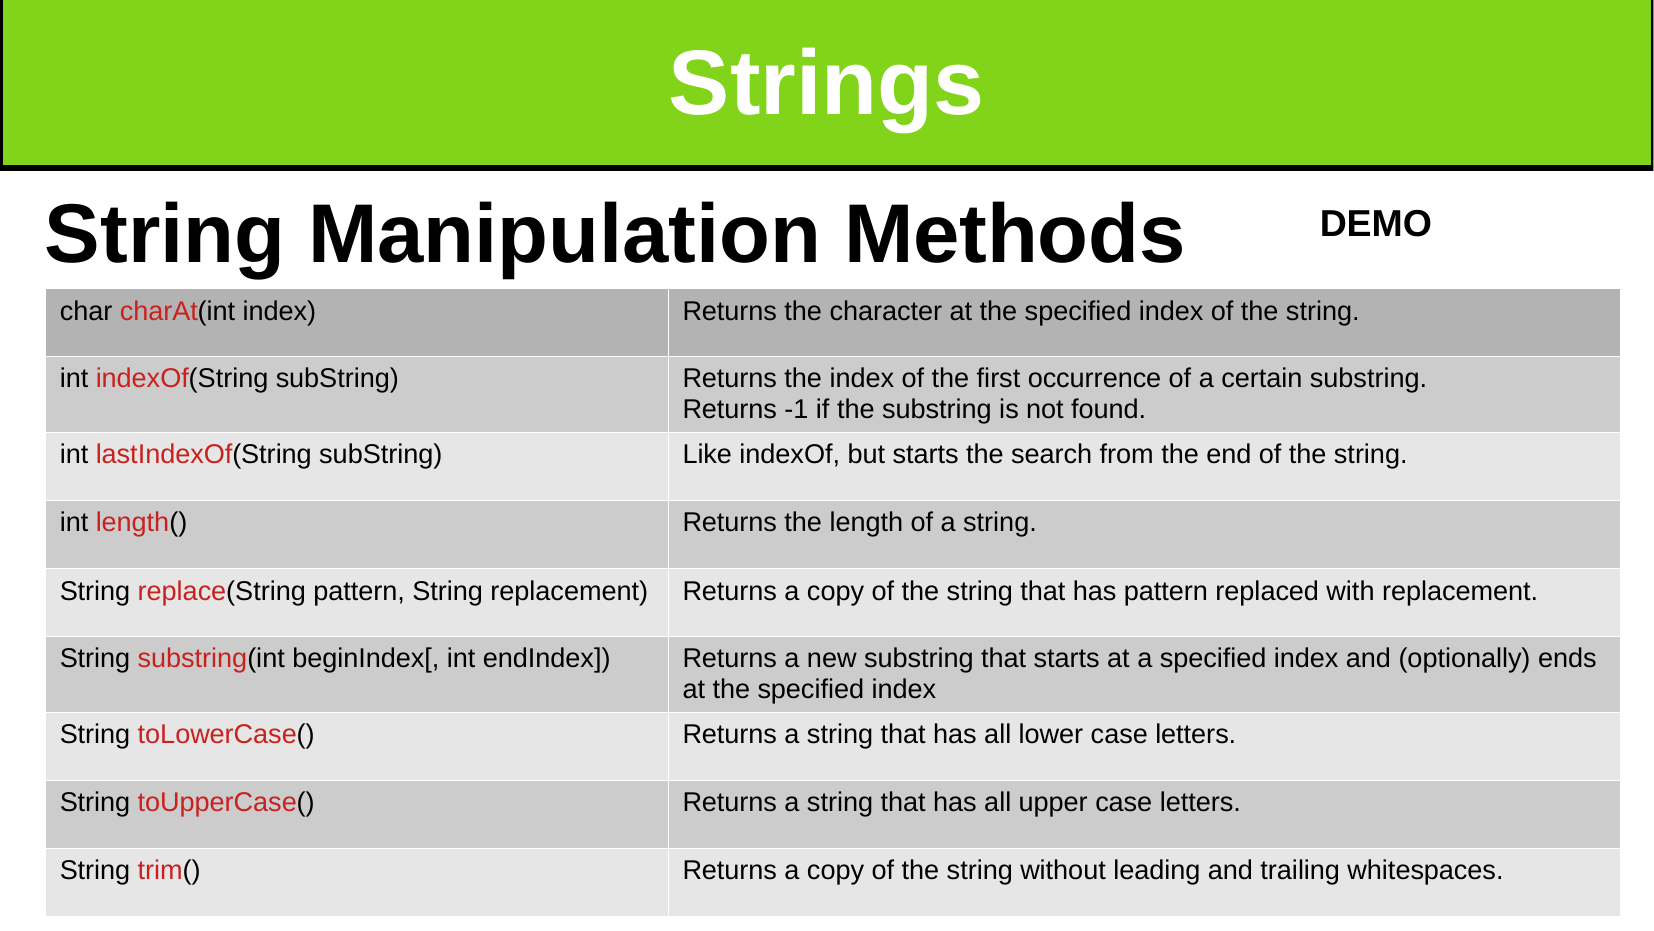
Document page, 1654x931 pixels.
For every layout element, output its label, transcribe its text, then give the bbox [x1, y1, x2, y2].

table_cell Returns a new substring that starts at a specified index and (optionally) ends at the specified index [669, 637, 1620, 712]
table_cell String trim() [46, 849, 668, 916]
table_cell String toUpperCase() [46, 781, 668, 848]
table_cell String toLowerCase() [46, 713, 668, 780]
table_cell int indexOf(String subString) [46, 357, 668, 432]
text_box DEMO [1305, 195, 1606, 252]
table_cell int lastIndexOf(String subString) [46, 433, 668, 500]
table_cell Returns the index of the first occurrence of a certain substring. Returns -1 if the substring is not found. [669, 357, 1620, 432]
table_cell Returns a copy of the string that has pattern replaced with replacement. [669, 569, 1620, 636]
table_cell String replace(String pattern, String replacement) [46, 569, 668, 636]
text_box String Manipulation Methods [29, 179, 1396, 288]
title Strings [0, 0, 1654, 169]
table_cell Like indexOf, but starts the search from the end of the string. [669, 433, 1620, 500]
table_header Returns the character at the specified index of the string. [669, 289, 1620, 356]
table_cell int length() [46, 501, 668, 568]
table_cell String substring(int beginIndex[, int endIndex]) [46, 637, 668, 712]
table_cell Returns a string that has all upper case letters. [669, 781, 1620, 848]
table_cell Returns the length of a string. [669, 501, 1620, 568]
table_cell Returns a copy of the string without leading and trailing whitespaces. [669, 849, 1620, 916]
table_cell Returns a string that has all lower case letters. [669, 713, 1620, 780]
table_header char charAt(int index) [46, 289, 668, 356]
